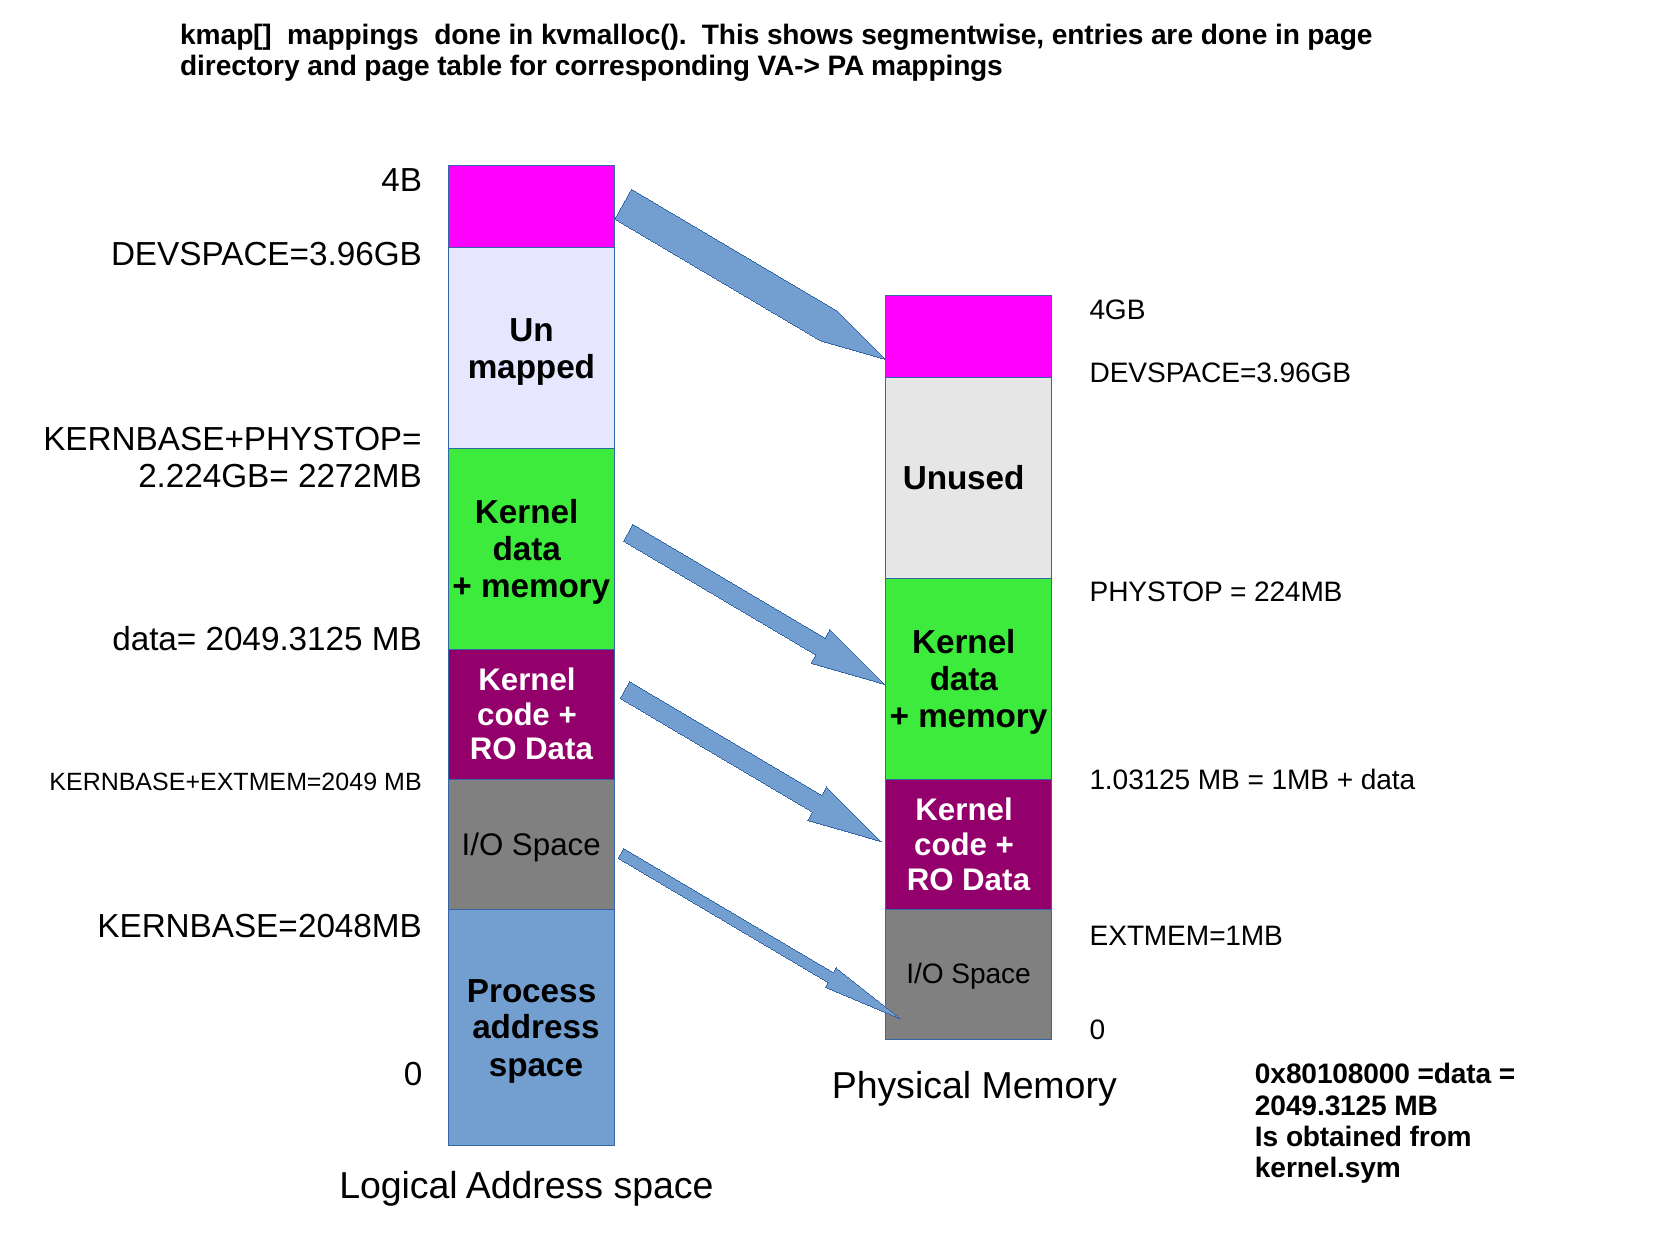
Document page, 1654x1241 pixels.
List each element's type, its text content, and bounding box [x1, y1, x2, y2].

text_box [620, 681, 882, 842]
text_box Un mapped [448, 248, 615, 449]
text_box [448, 165, 1052, 378]
text_box Unused [885, 378, 1052, 579]
text_box 4GB DEVSPACE=3.96GB PHYSTOP = 224MB 1.03125 MB = 1MB + data EXTMEM=1MB 0 [1074, 224, 1489, 1057]
text_box Kernel code + RO Data [885, 780, 1052, 910]
text_box Physical Memory [690, 1057, 1258, 1114]
text_box [618, 848, 901, 1019]
text_box Kernel code + RO Data [448, 649, 615, 779]
text_box Kernel data + memory [448, 449, 615, 649]
text_box Process address space [448, 909, 615, 1146]
text_box [623, 524, 885, 685]
text_box I/O Space [885, 910, 1052, 1040]
text_box 0x80108000 =data = 2049.3125 MB Is obtained from kernel.sym [1240, 1051, 1595, 1241]
text_box Logical Address space [248, 1157, 815, 1215]
text_box Kernel data + memory [885, 579, 1052, 780]
text_box I/O Space [448, 779, 615, 909]
text_box kmap[] mappings done in kvmalloc(). This shows segmentwise, entries are done in page directory and page table for corresponding VA-> PA mappings [165, 11, 1418, 153]
text_box 4B DEVSPACE=3.96GB KERNBASE+PHYSTOP=2.224GB= 2272MB data= 2049.3125 MB KERNBASE+EXTMEM=2049 MB KERNBASE=2048MB 0 [23, 117, 438, 1184]
